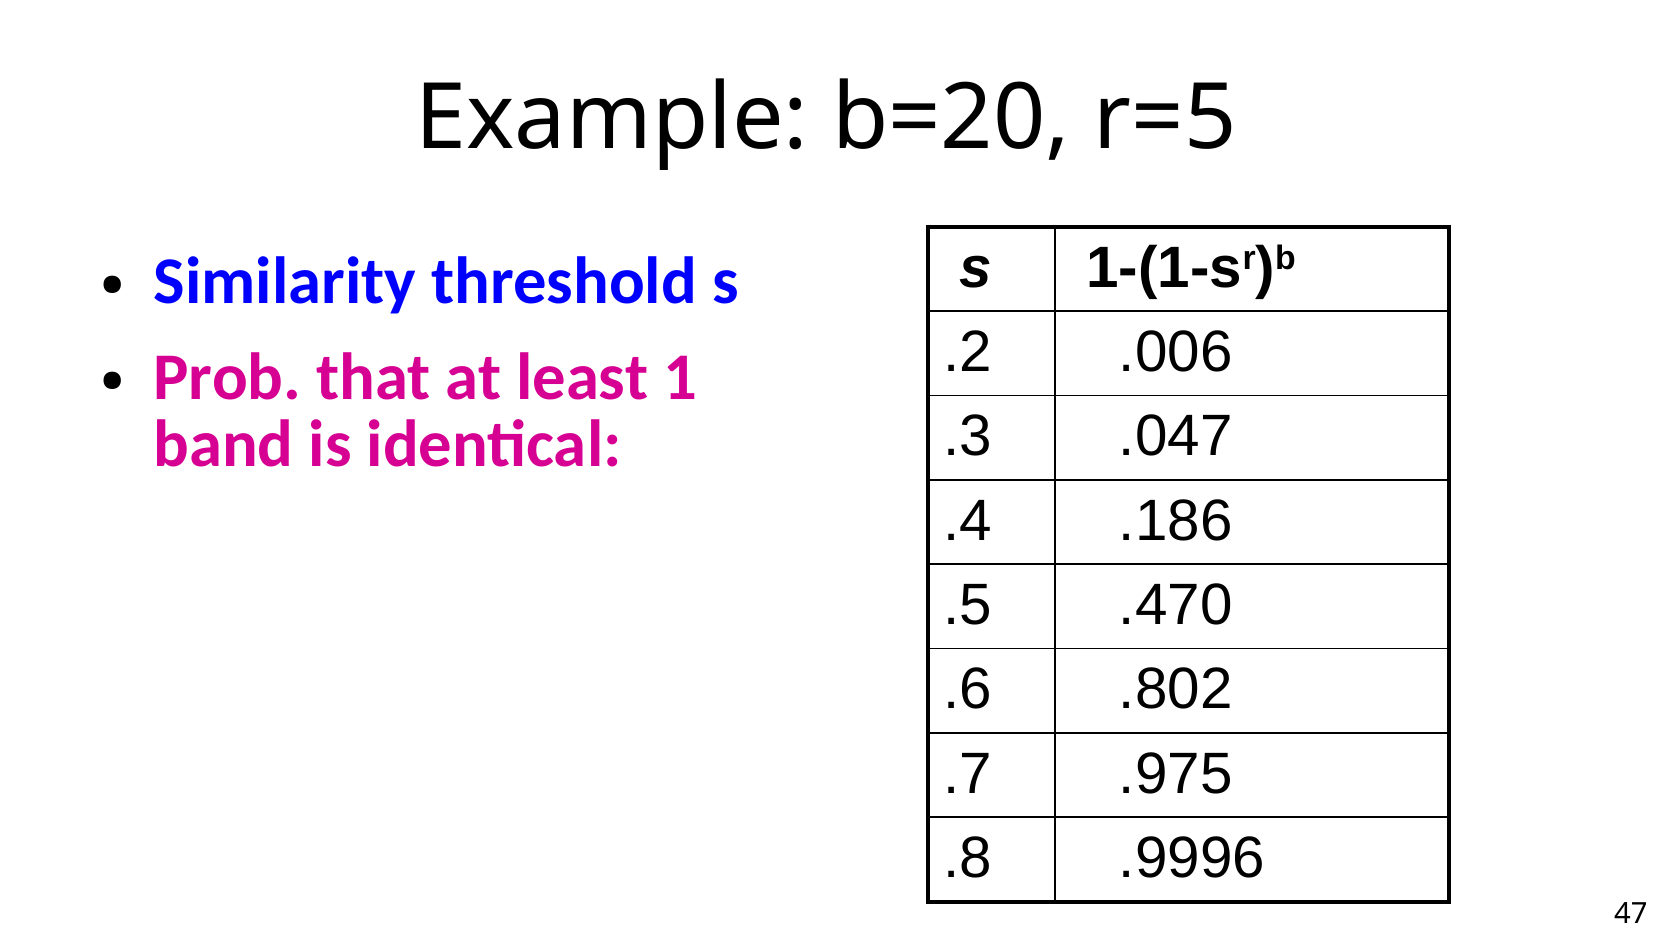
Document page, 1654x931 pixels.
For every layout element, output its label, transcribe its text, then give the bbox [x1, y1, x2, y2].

table_cell .7 [930, 734, 1054, 816]
table_cell .6 [930, 649, 1054, 732]
table_cell .975 [1056, 734, 1447, 816]
table_cell .9996 [1056, 818, 1447, 900]
table_cell .3 [930, 396, 1054, 479]
table_header 1-(1-sr)b [1056, 229, 1447, 310]
list Similarity threshold s Prob. that at least 1 band is identical: [82, 253, 789, 793]
table_cell .8 [930, 818, 1054, 900]
table_cell .802 [1056, 649, 1447, 732]
table_cell .047 [1056, 396, 1447, 479]
table_cell .186 [1056, 481, 1447, 563]
table_cell .2 [930, 312, 1054, 395]
table_cell .470 [1056, 565, 1447, 648]
table_cell .4 [930, 481, 1054, 563]
table_header s [930, 229, 1054, 310]
title Example: b=20, r=5 [82, 1, 1571, 226]
table_cell .006 [1056, 312, 1447, 395]
table_cell .5 [930, 565, 1054, 648]
